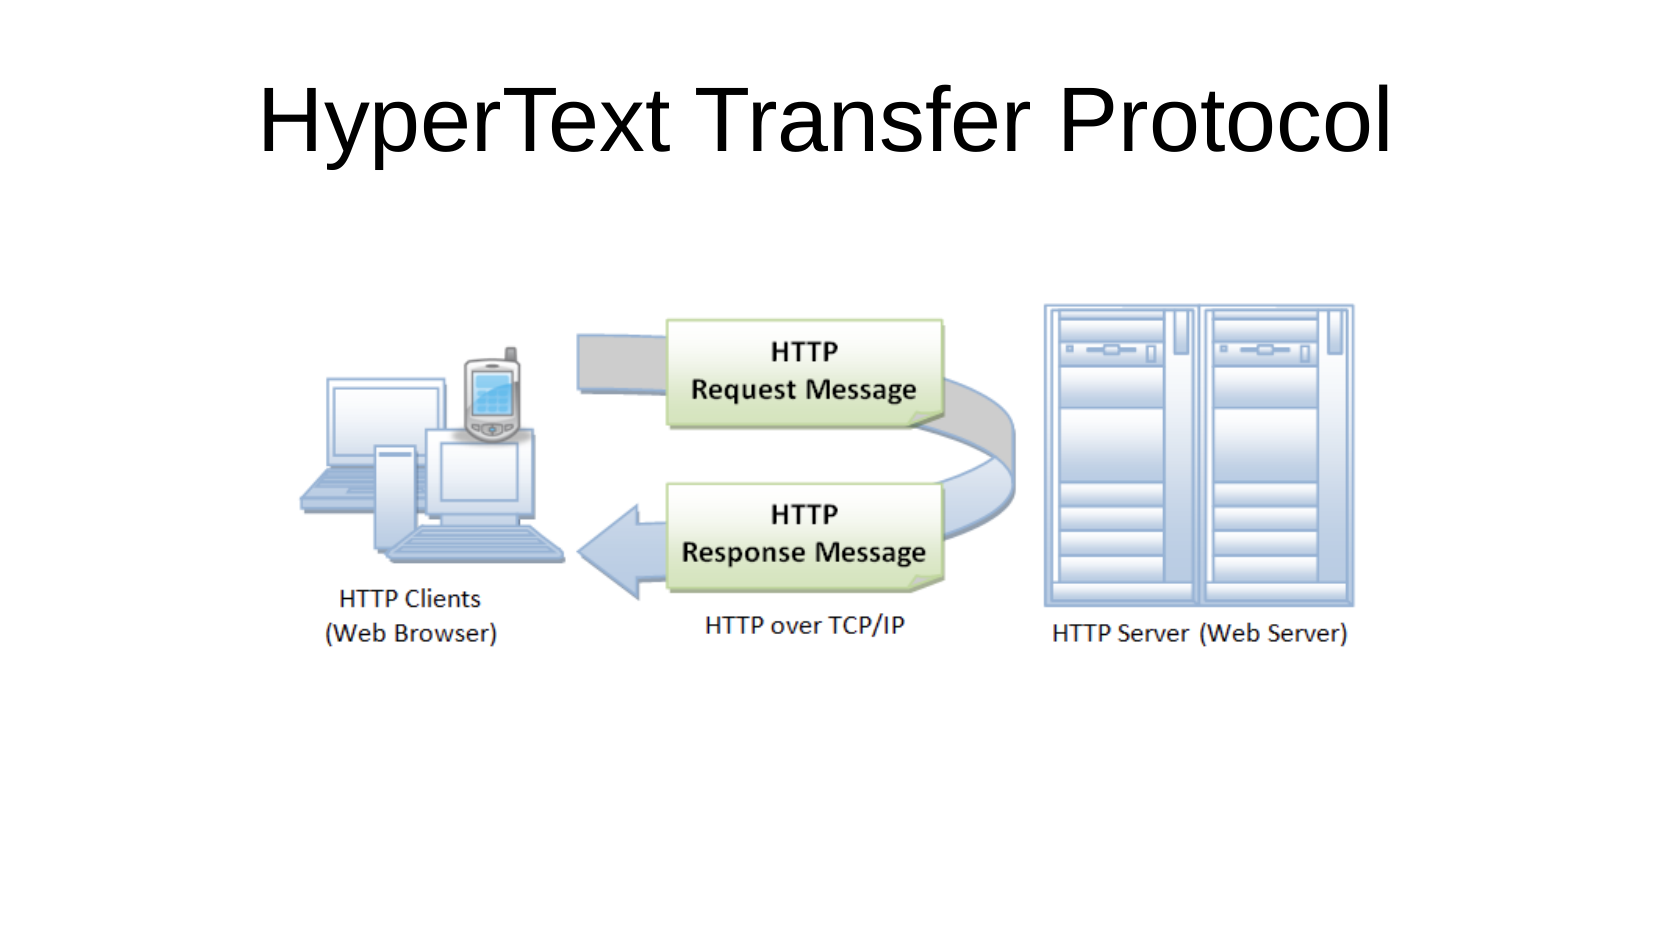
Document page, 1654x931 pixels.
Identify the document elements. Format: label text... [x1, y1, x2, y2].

picture [289, 263, 1371, 670]
title HyperText Transfer Protocol [82, 37, 1571, 193]
